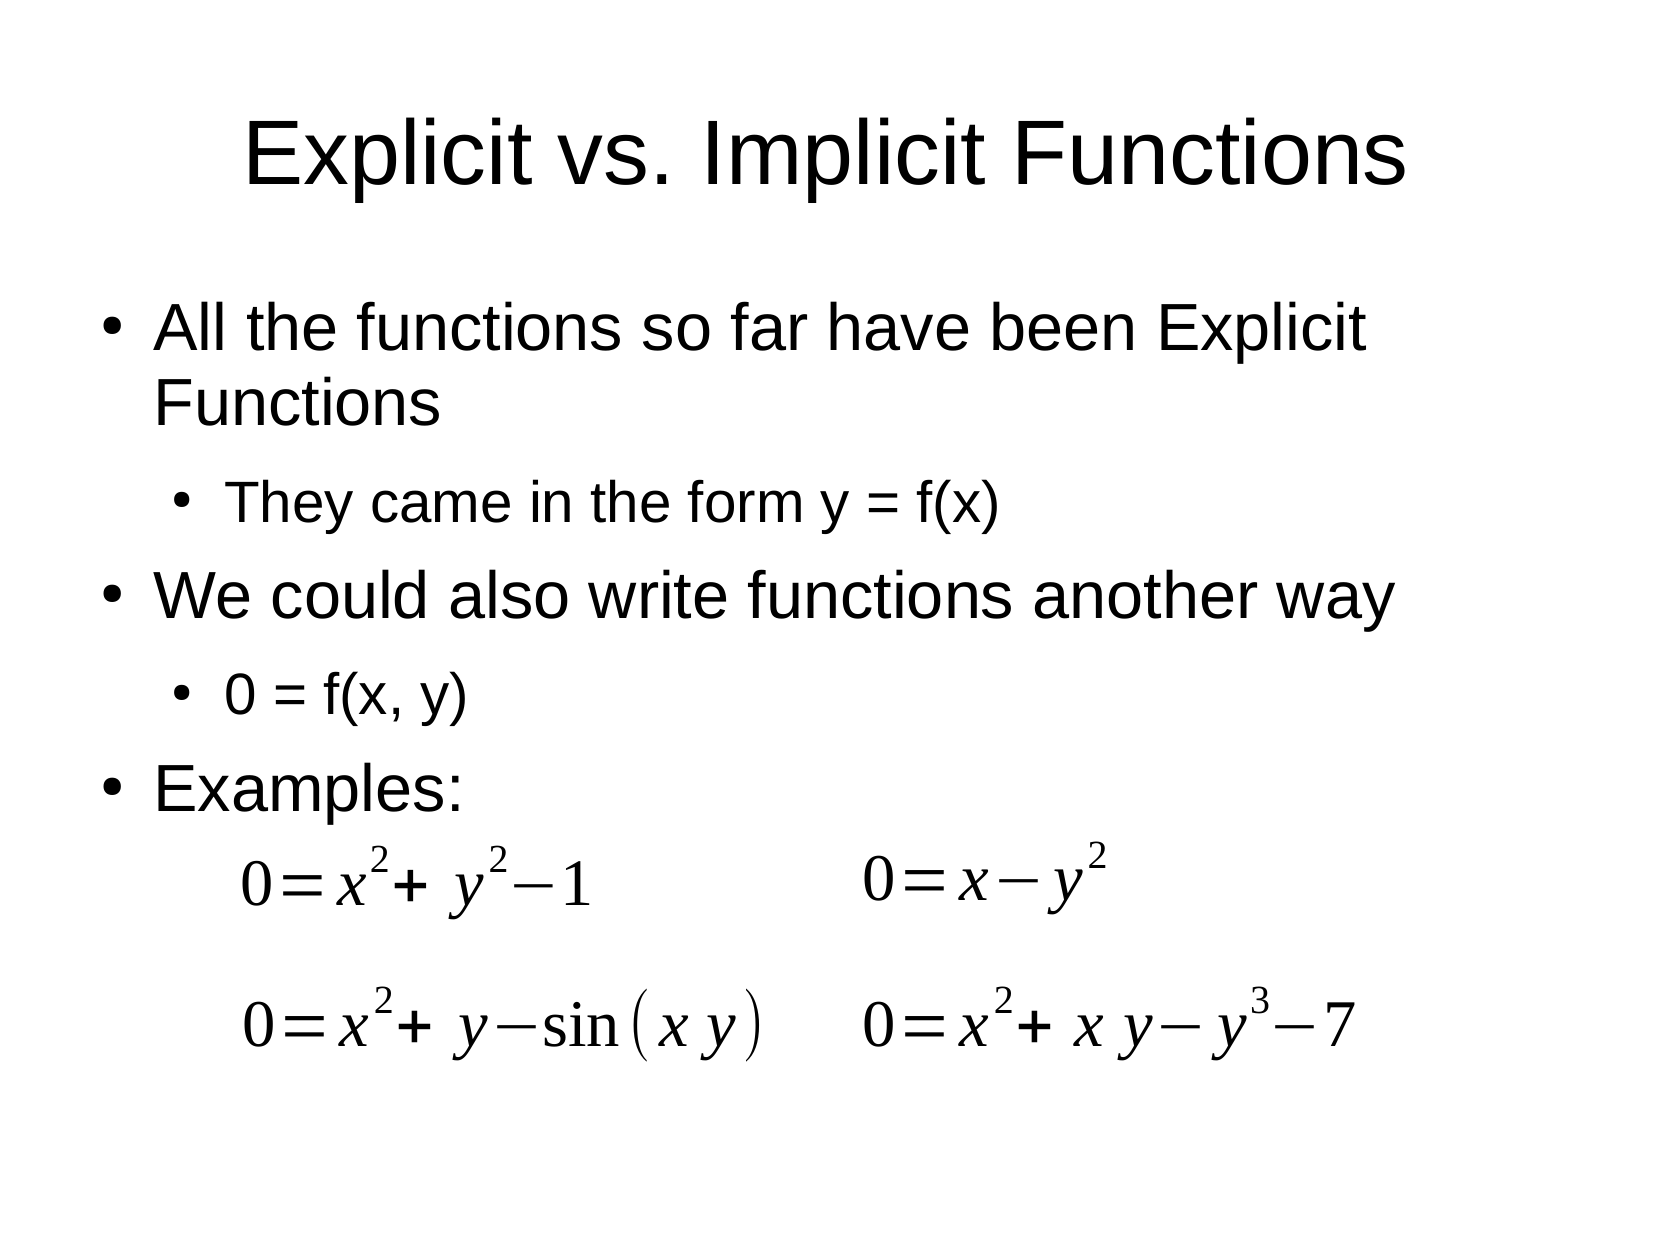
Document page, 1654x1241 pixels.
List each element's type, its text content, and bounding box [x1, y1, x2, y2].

title Explicit vs. Implicit Functions [82, 49, 1571, 257]
chart [856, 832, 1113, 916]
chart [856, 977, 1363, 1062]
chart [236, 977, 771, 1063]
chart [233, 836, 600, 920]
list All the functions so far have been Explicit Functions They came in the form y = f(x) We could also write functions another way 0 = f(x, y) Examples: [82, 290, 1571, 1109]
